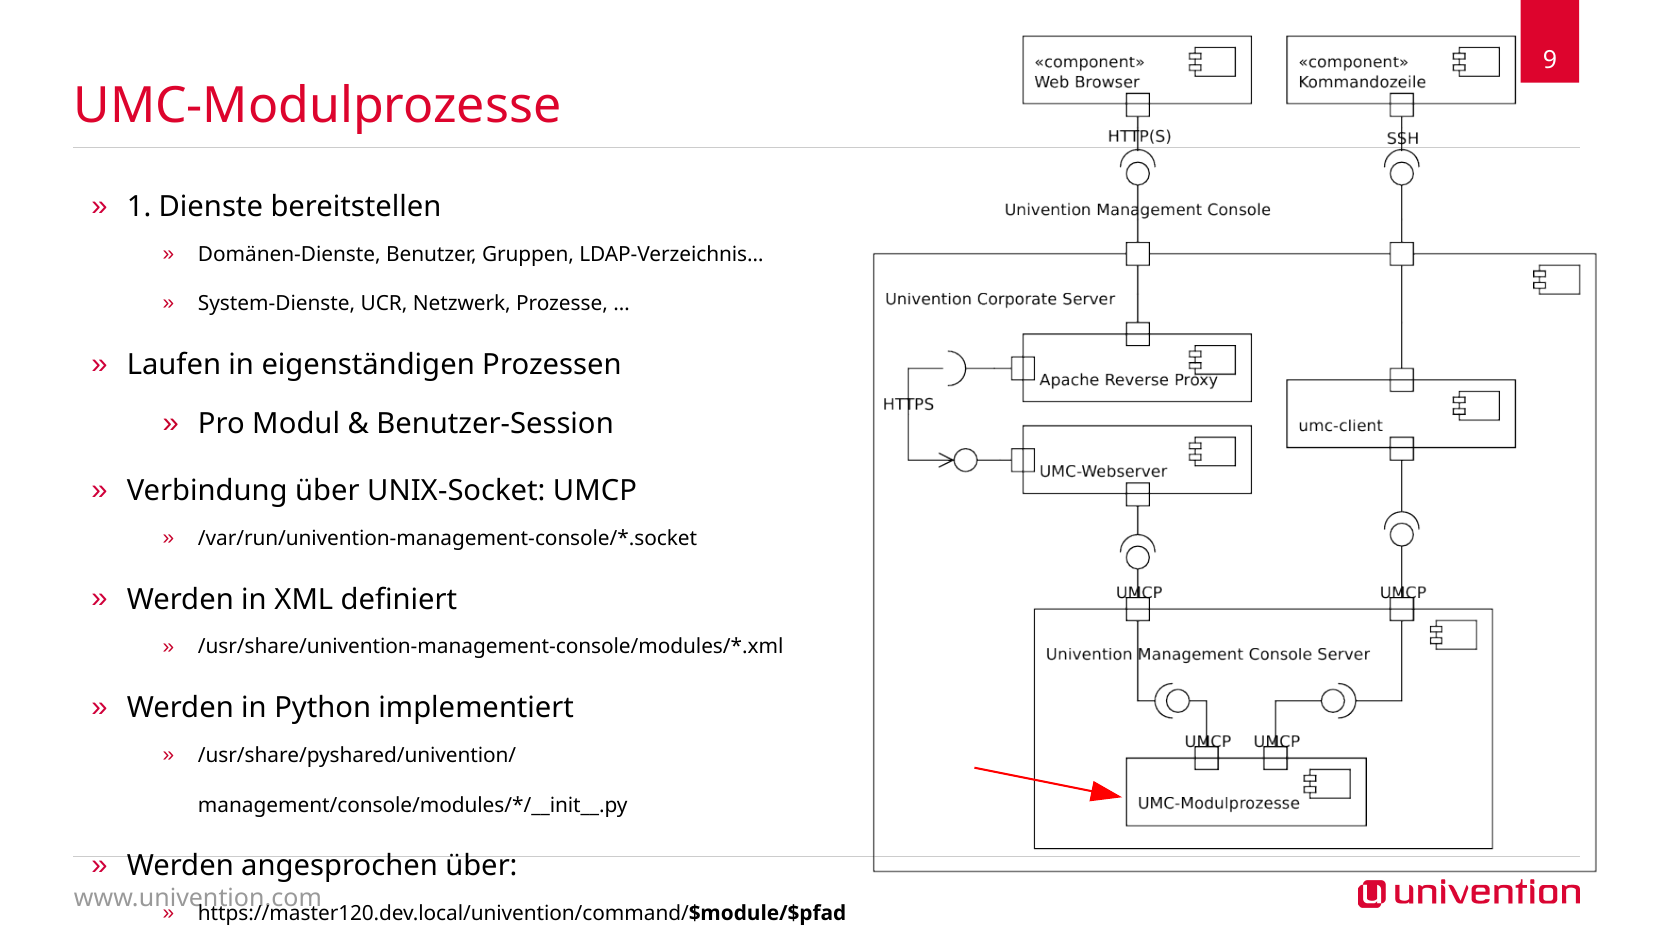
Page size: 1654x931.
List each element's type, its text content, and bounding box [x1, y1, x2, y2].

list 1. Dienste bereitstellen Domänen-Dienste, Benutzer, Gruppen, LDAP-Verzeichnis… System-Dienste, UCR, Netzwerk, Prozesse, … Laufen in eigenständigen Prozessen Pro Modul & Benutzer-Session Verbindung über UNIX-Socket: UMCP /var/run/univention-management-console/*.socket Werden in XML definiert /usr/share/univention-management-console/modules/*.xml Werden in Python implementiert /usr/share/pyshared/univention/ management/console/modules/*/__init__.py Werden angesprochen über: https://master120.dev.local/univention/command/$module/$pfad [73, 165, 832, 886]
title UMC-Modulprozesse [73, 59, 832, 148]
picture [832, 11, 1633, 908]
